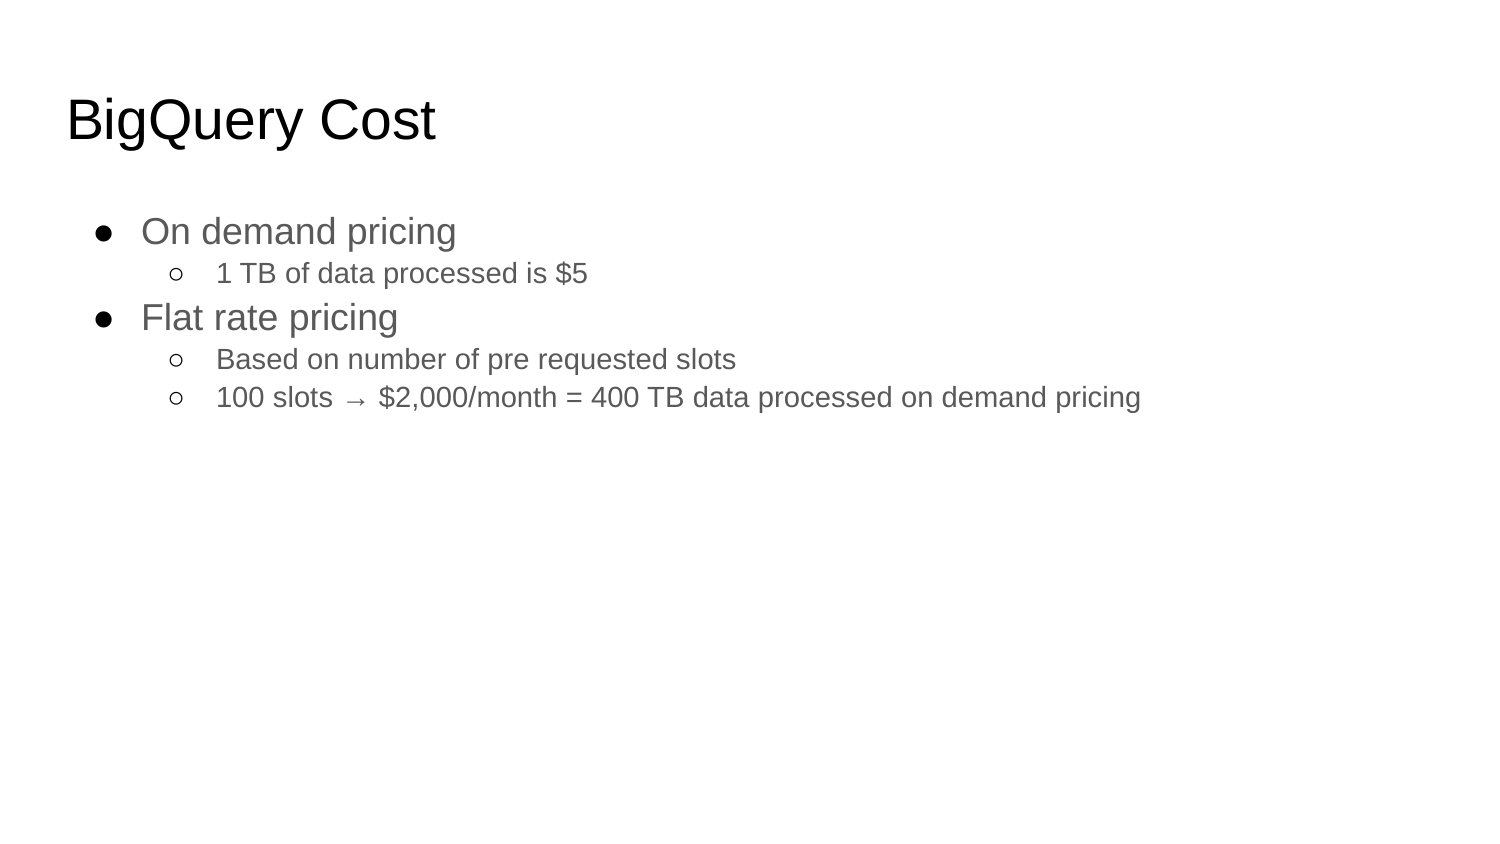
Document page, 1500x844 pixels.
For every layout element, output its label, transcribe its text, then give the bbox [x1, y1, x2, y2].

list On demand pricing 1 TB of data processed is $5 Flat rate pricing Based on number of pre requested slots 100 slots → $2,000/month = 400 TB data processed on demand pricing [51, 189, 1449, 750]
title BigQuery Cost [51, 72, 1449, 167]
